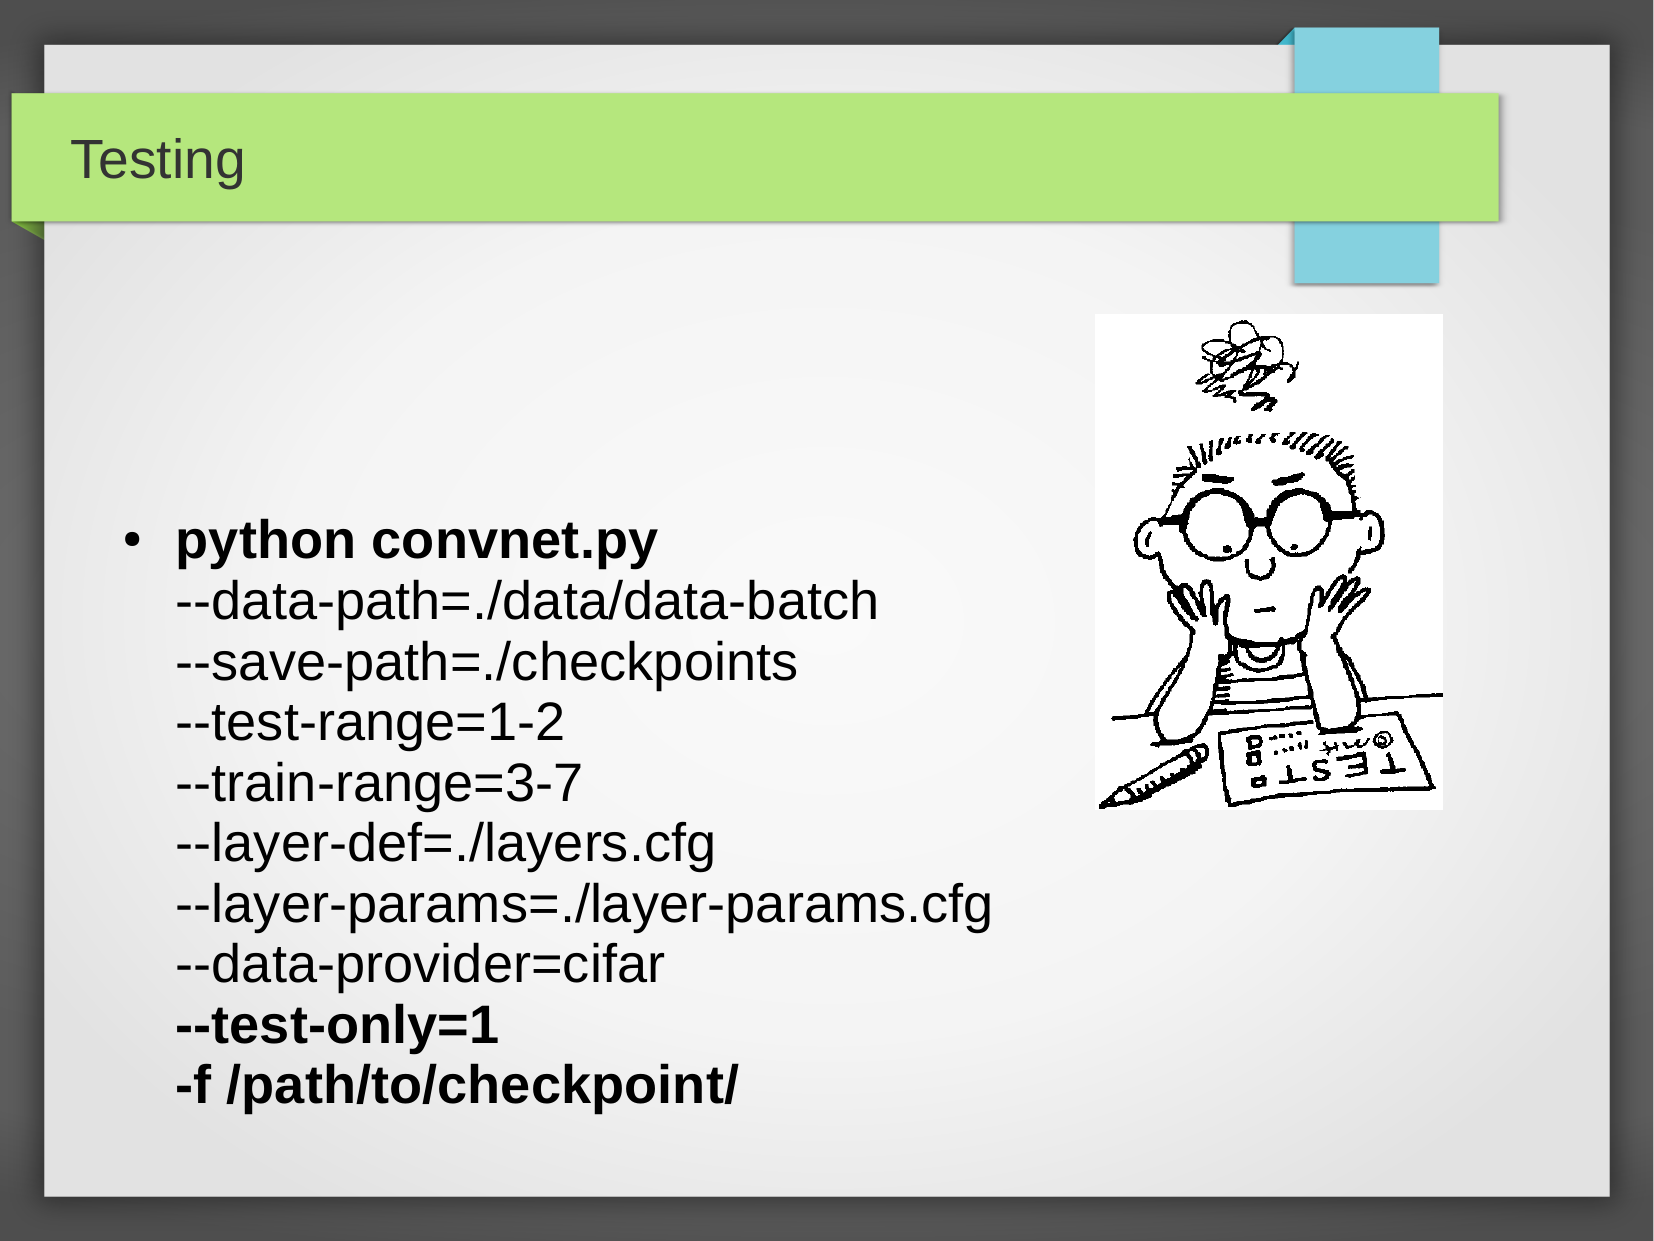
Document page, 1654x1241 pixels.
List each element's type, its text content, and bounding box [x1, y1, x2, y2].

picture [0, 0, 1654, 1241]
list python convnet.py --data-path=./data/data-batch --save-path=./checkpoints --test-range=1-2 --train-range=3-7 --layer-def=./layers.cfg --layer-params=./layer-params.cfg --data-provider=cifar --test-only=1 -f /path/to/checkpoint/ [105, 510, 1036, 1141]
title Testing [70, 106, 1229, 213]
